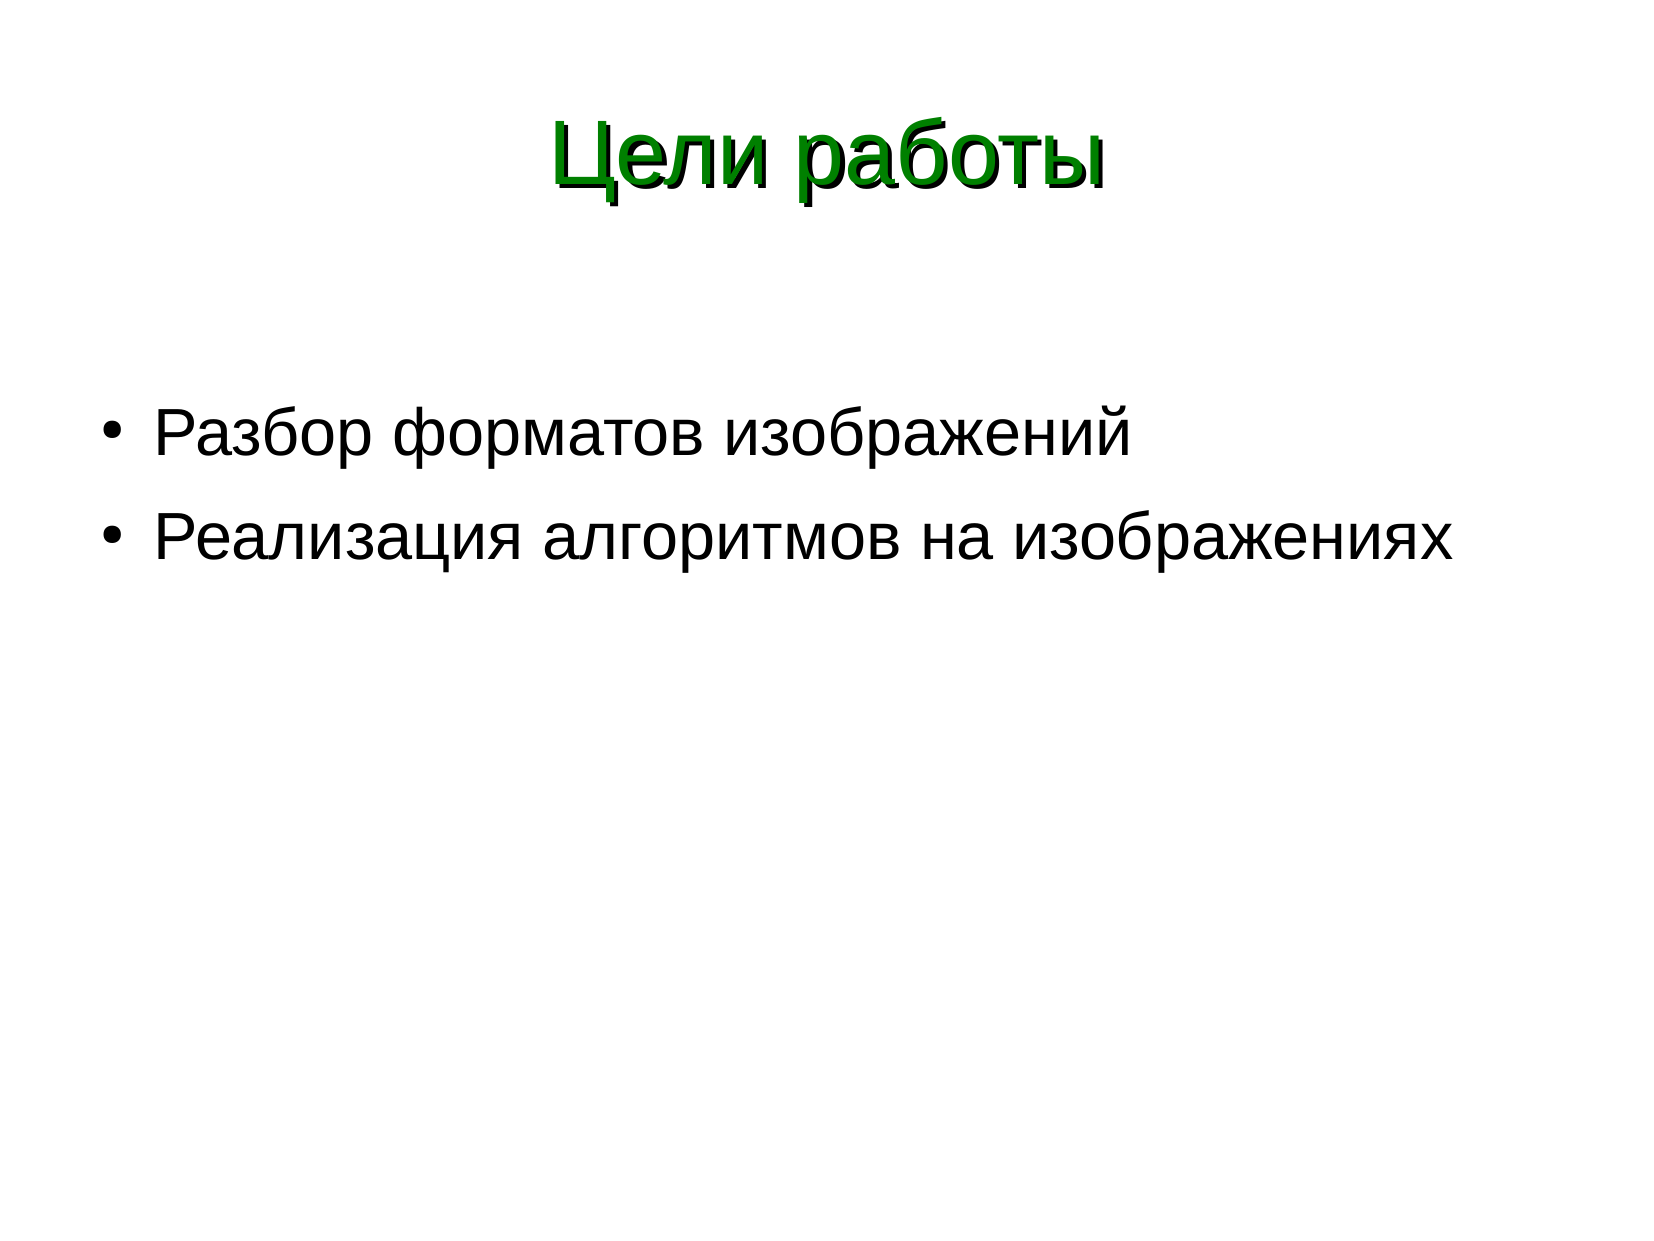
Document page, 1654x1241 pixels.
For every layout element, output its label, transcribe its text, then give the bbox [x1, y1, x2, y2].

list Разбор форматов изображений Реализация алгоритмов на изображениях [82, 290, 1571, 1109]
title Цели работы [82, 49, 1571, 257]
